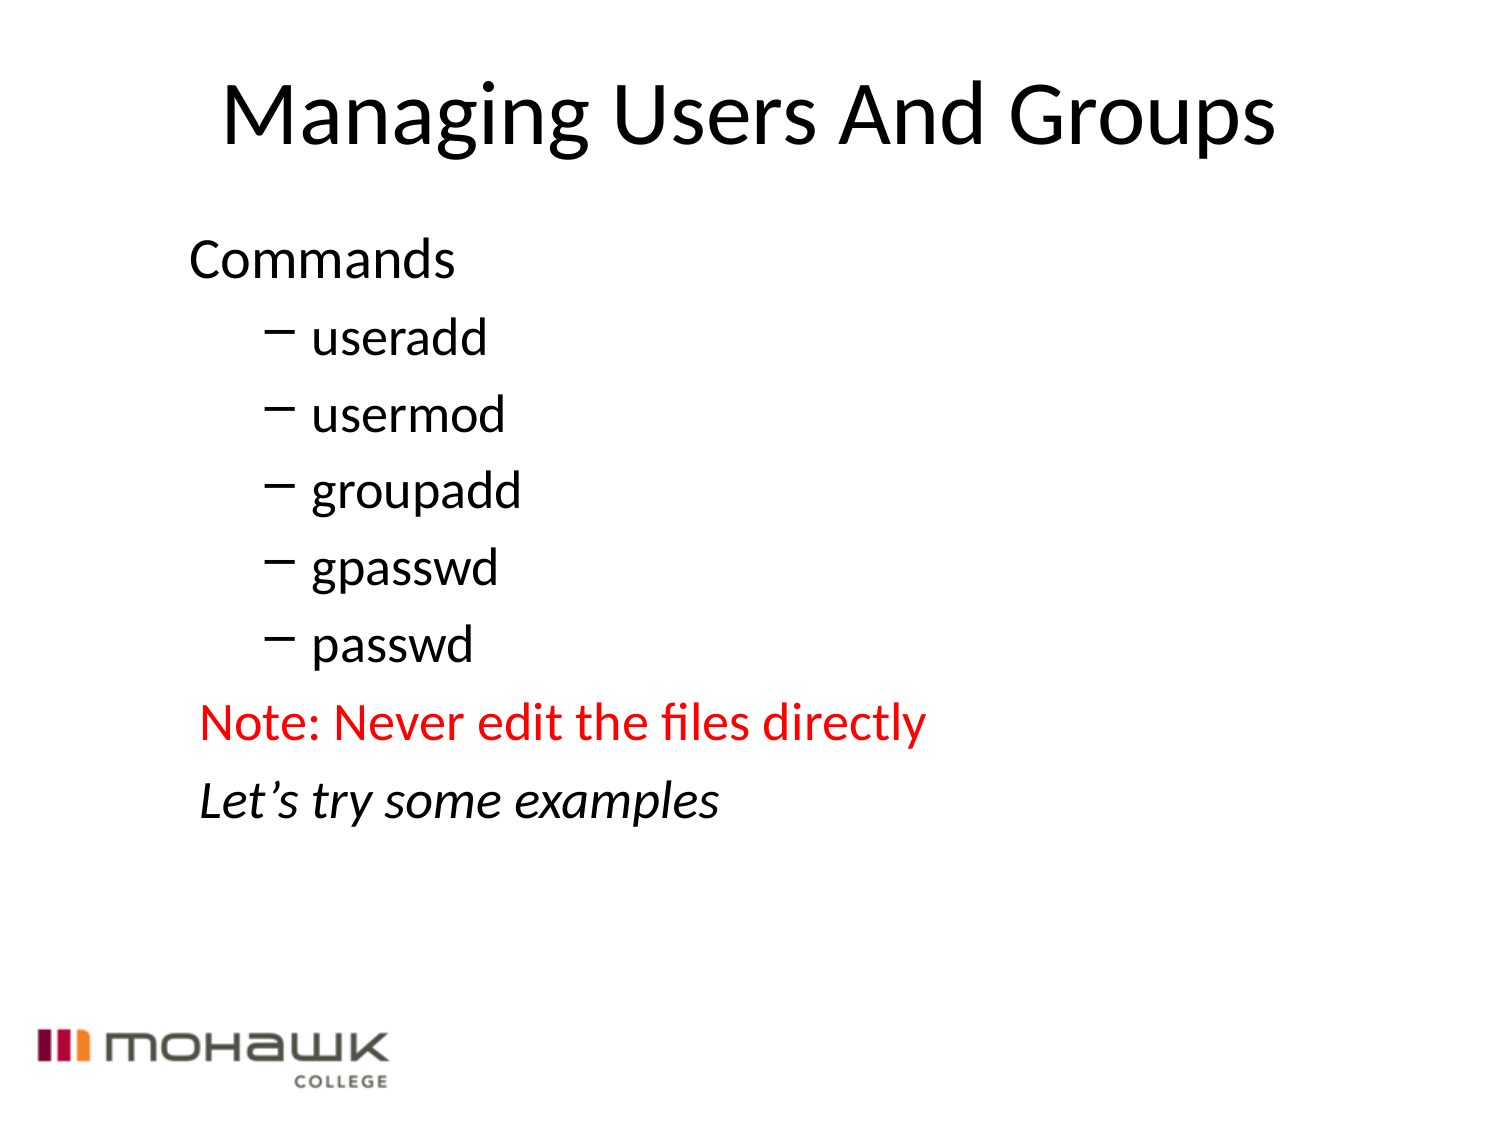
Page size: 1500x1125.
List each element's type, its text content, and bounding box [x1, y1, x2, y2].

list Commands useradd usermod groupadd gpasswd passwd Note: Never edit the files directly Let’s try some examples [174, 212, 1425, 913]
picture [5, 1000, 422, 1118]
title Managing Users And Groups [75, 45, 1425, 233]
